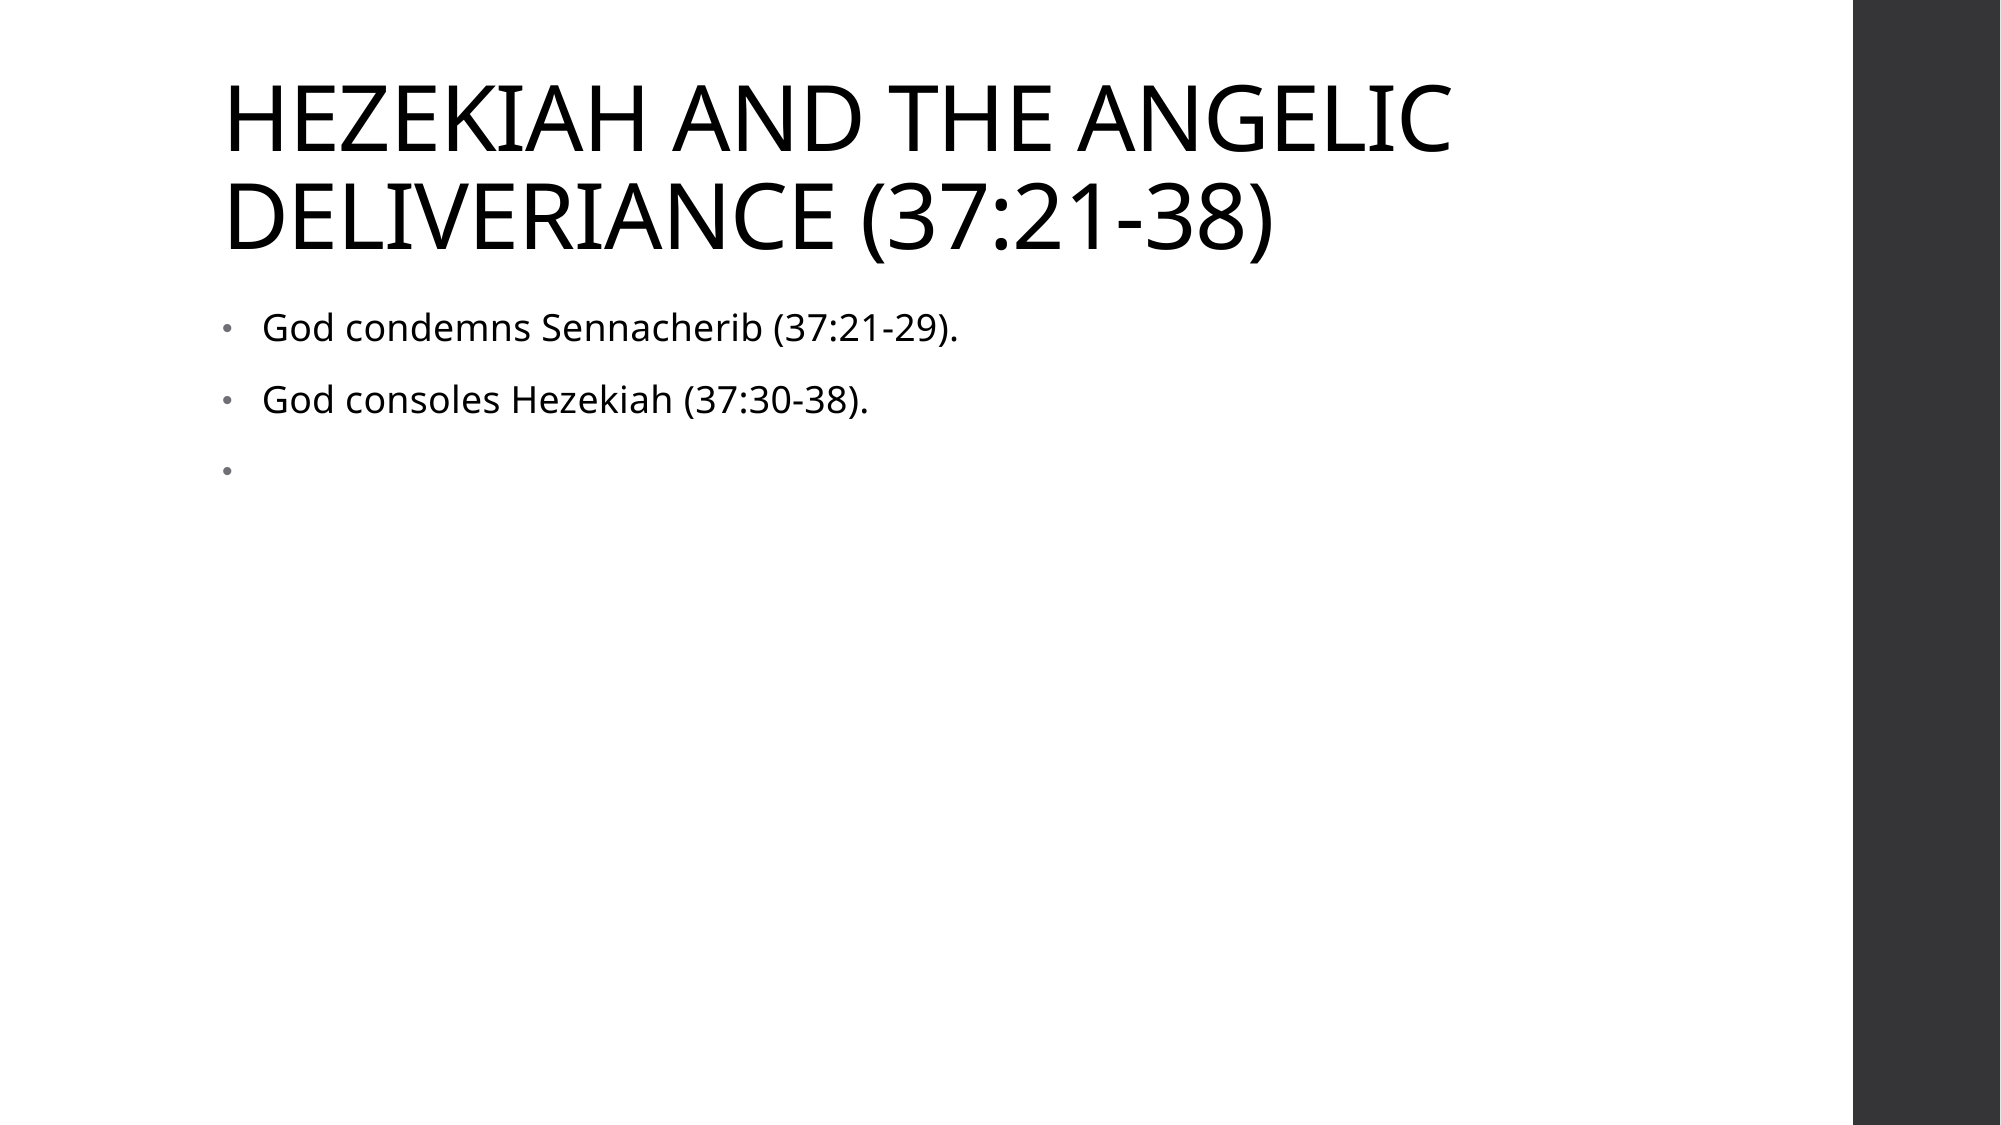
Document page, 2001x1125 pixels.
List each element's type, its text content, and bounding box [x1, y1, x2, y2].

title HEZEKIAH AND THE ANGELIC DELIVERIANCE (37:21-38) [206, 60, 1797, 278]
list God condemns Sennacherib (37:21-29). God consoles Hezekiah (37:30-38). [206, 299, 1617, 1014]
